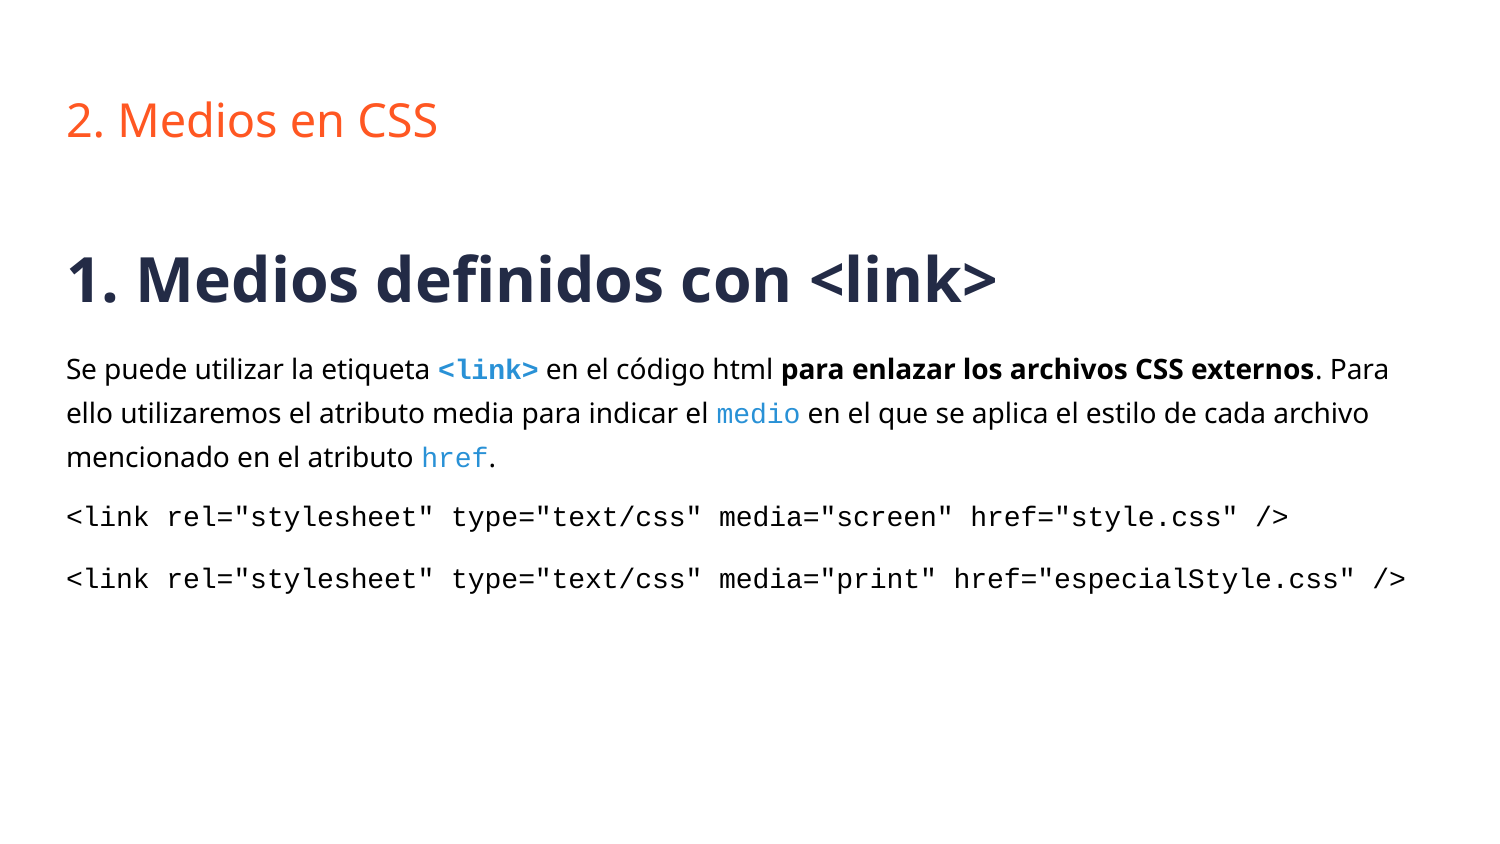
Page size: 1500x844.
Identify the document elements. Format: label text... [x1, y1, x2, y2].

list 1. Medios definidos con <link> Se puede utilizar la etiqueta <link> en el código html para enlazar los archivos CSS externos. Para ello utilizaremos el atributo media para indicar el medio en el que se aplica el estilo de cada archivo mencionado en el atributo href. <link rel="stylesheet" type="text/css" media="screen" href="style.css" /> <link rel="stylesheet" type="text/css" media="print" href="especialStyle.css" /> [51, 189, 1449, 750]
title 2. Medios en CSS [51, 72, 1449, 167]
